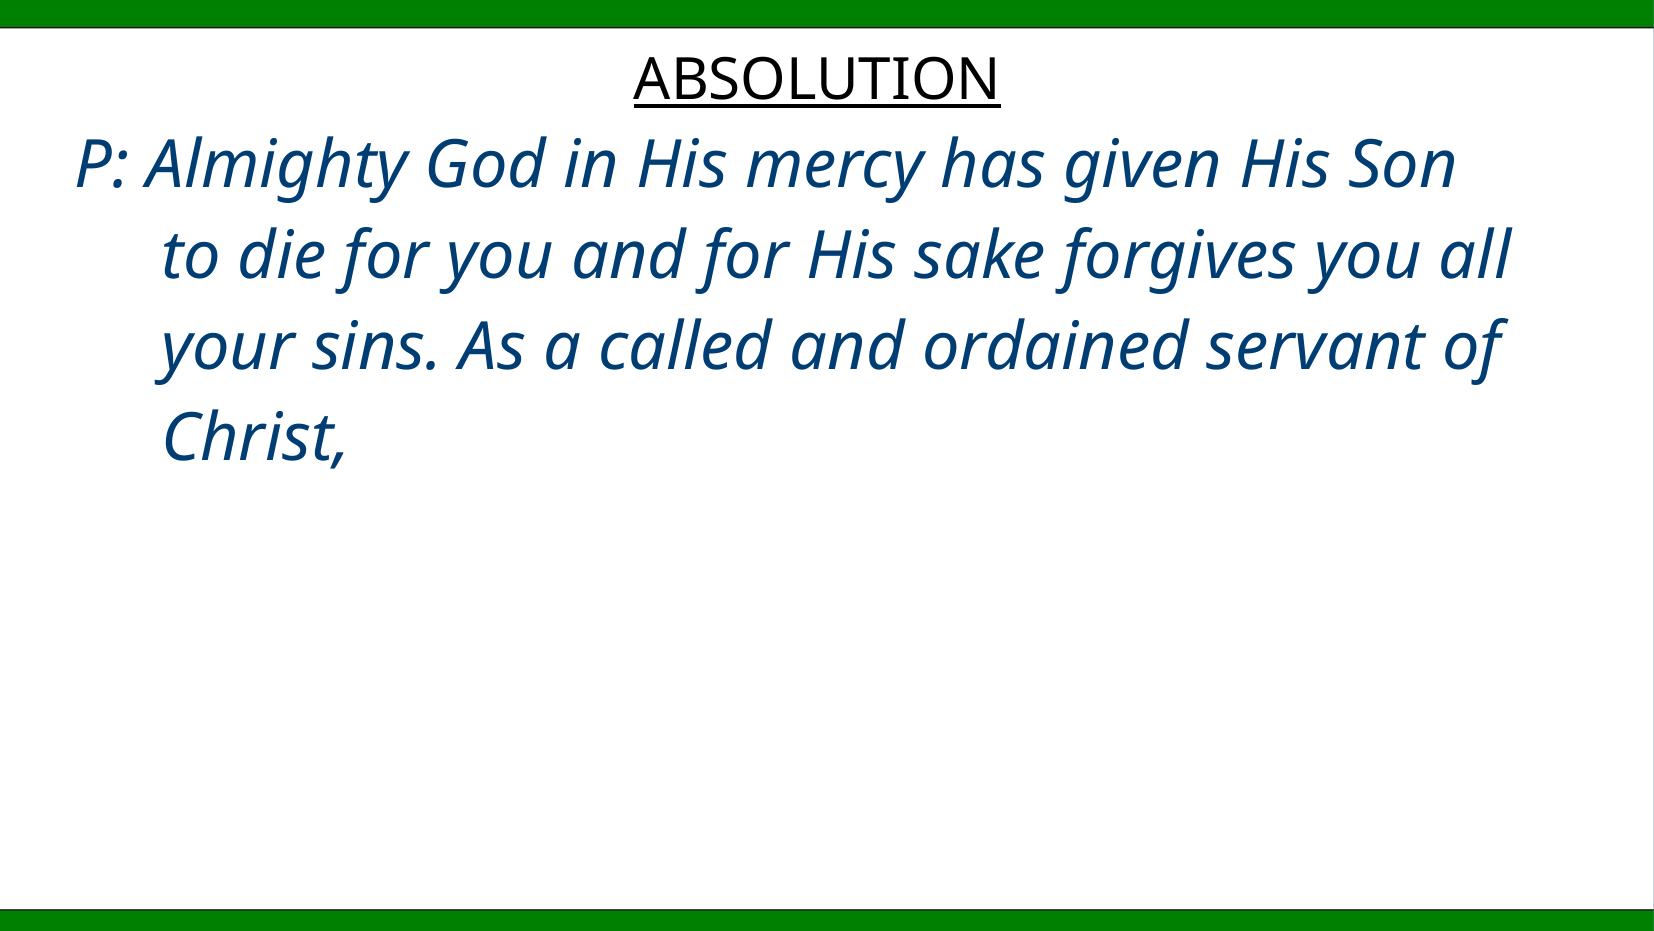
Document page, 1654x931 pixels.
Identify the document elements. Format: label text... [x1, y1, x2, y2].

text_box ABSOLUTION P: Almighty God in His mercy has given His Son to die for you and for His sake forgives you all your sins. As a called and ordained servant of Christ, [60, 30, 1576, 484]
picture [0, 0, 1654, 931]
